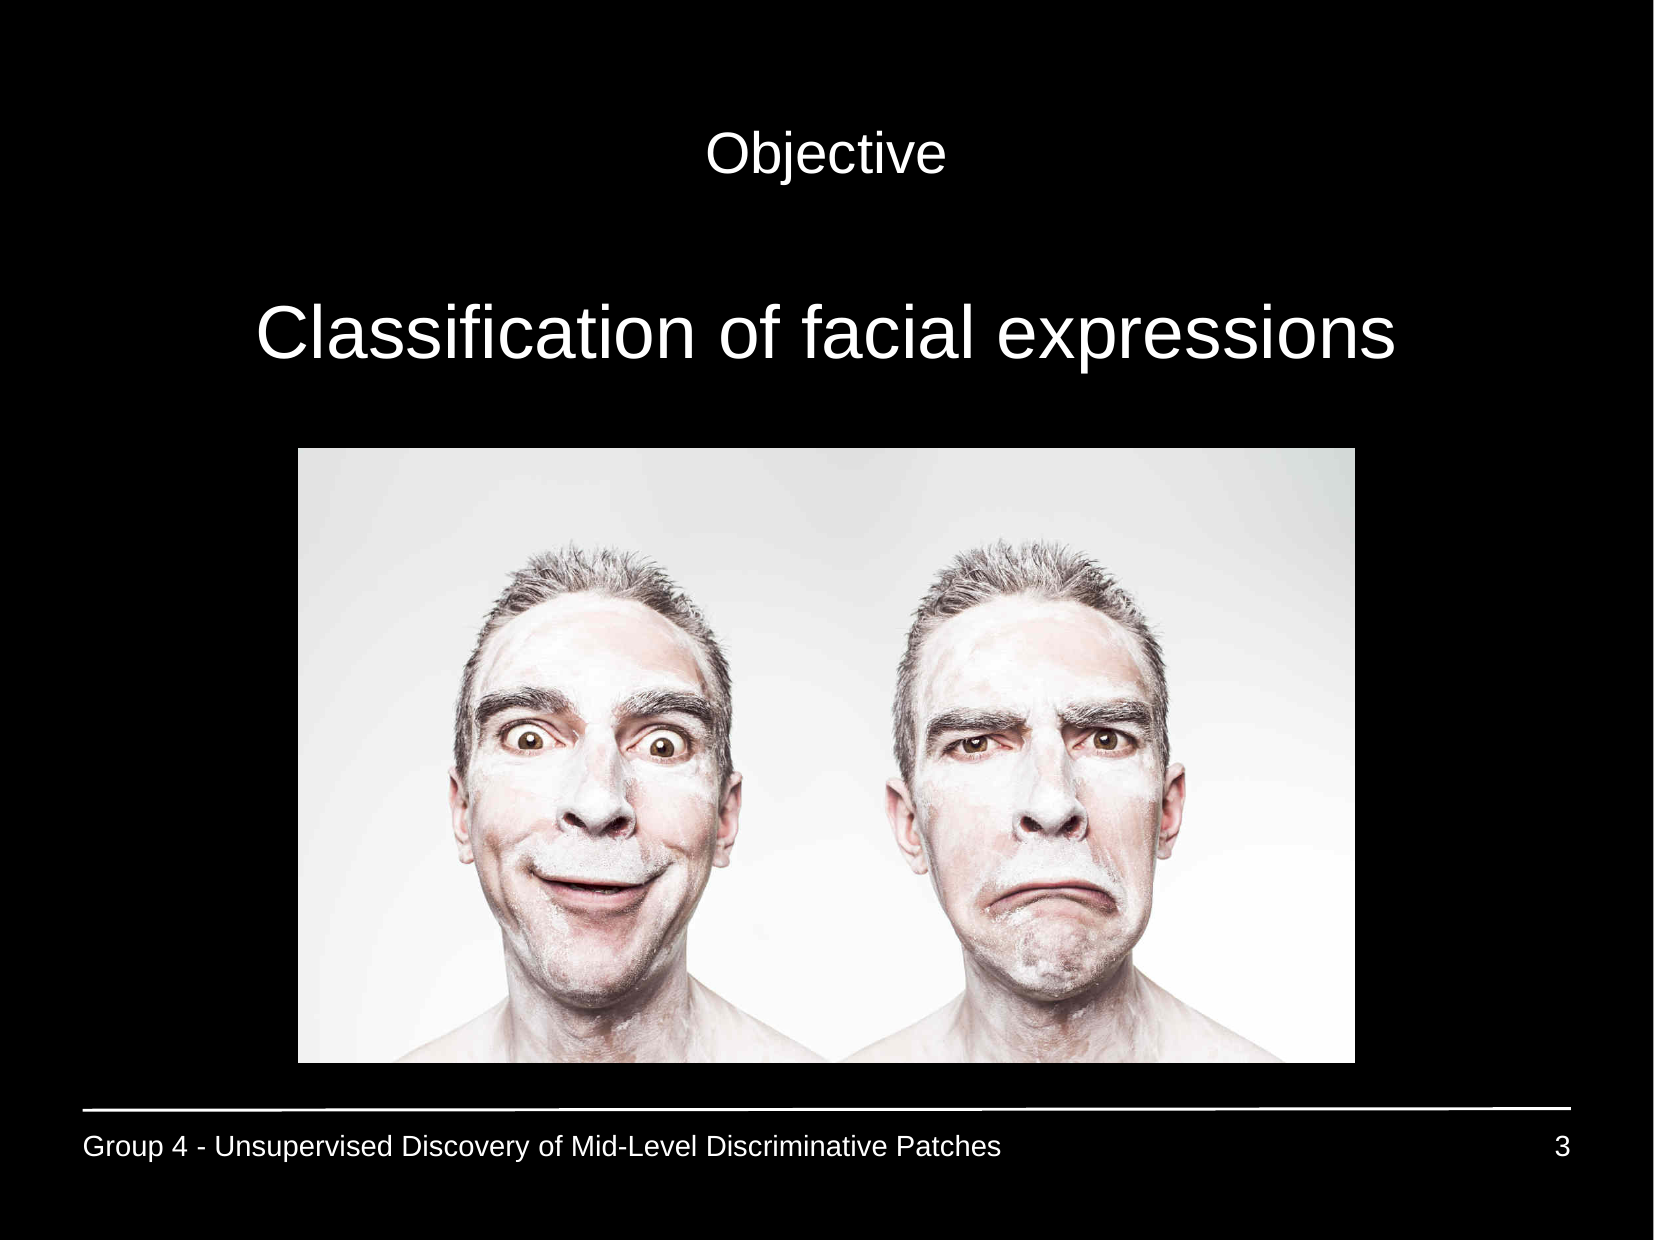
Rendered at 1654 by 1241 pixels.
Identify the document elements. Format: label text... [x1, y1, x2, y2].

title Objective [82, 49, 1571, 257]
picture [298, 448, 1355, 1063]
list Classification of facial expressions [82, 290, 1571, 1109]
